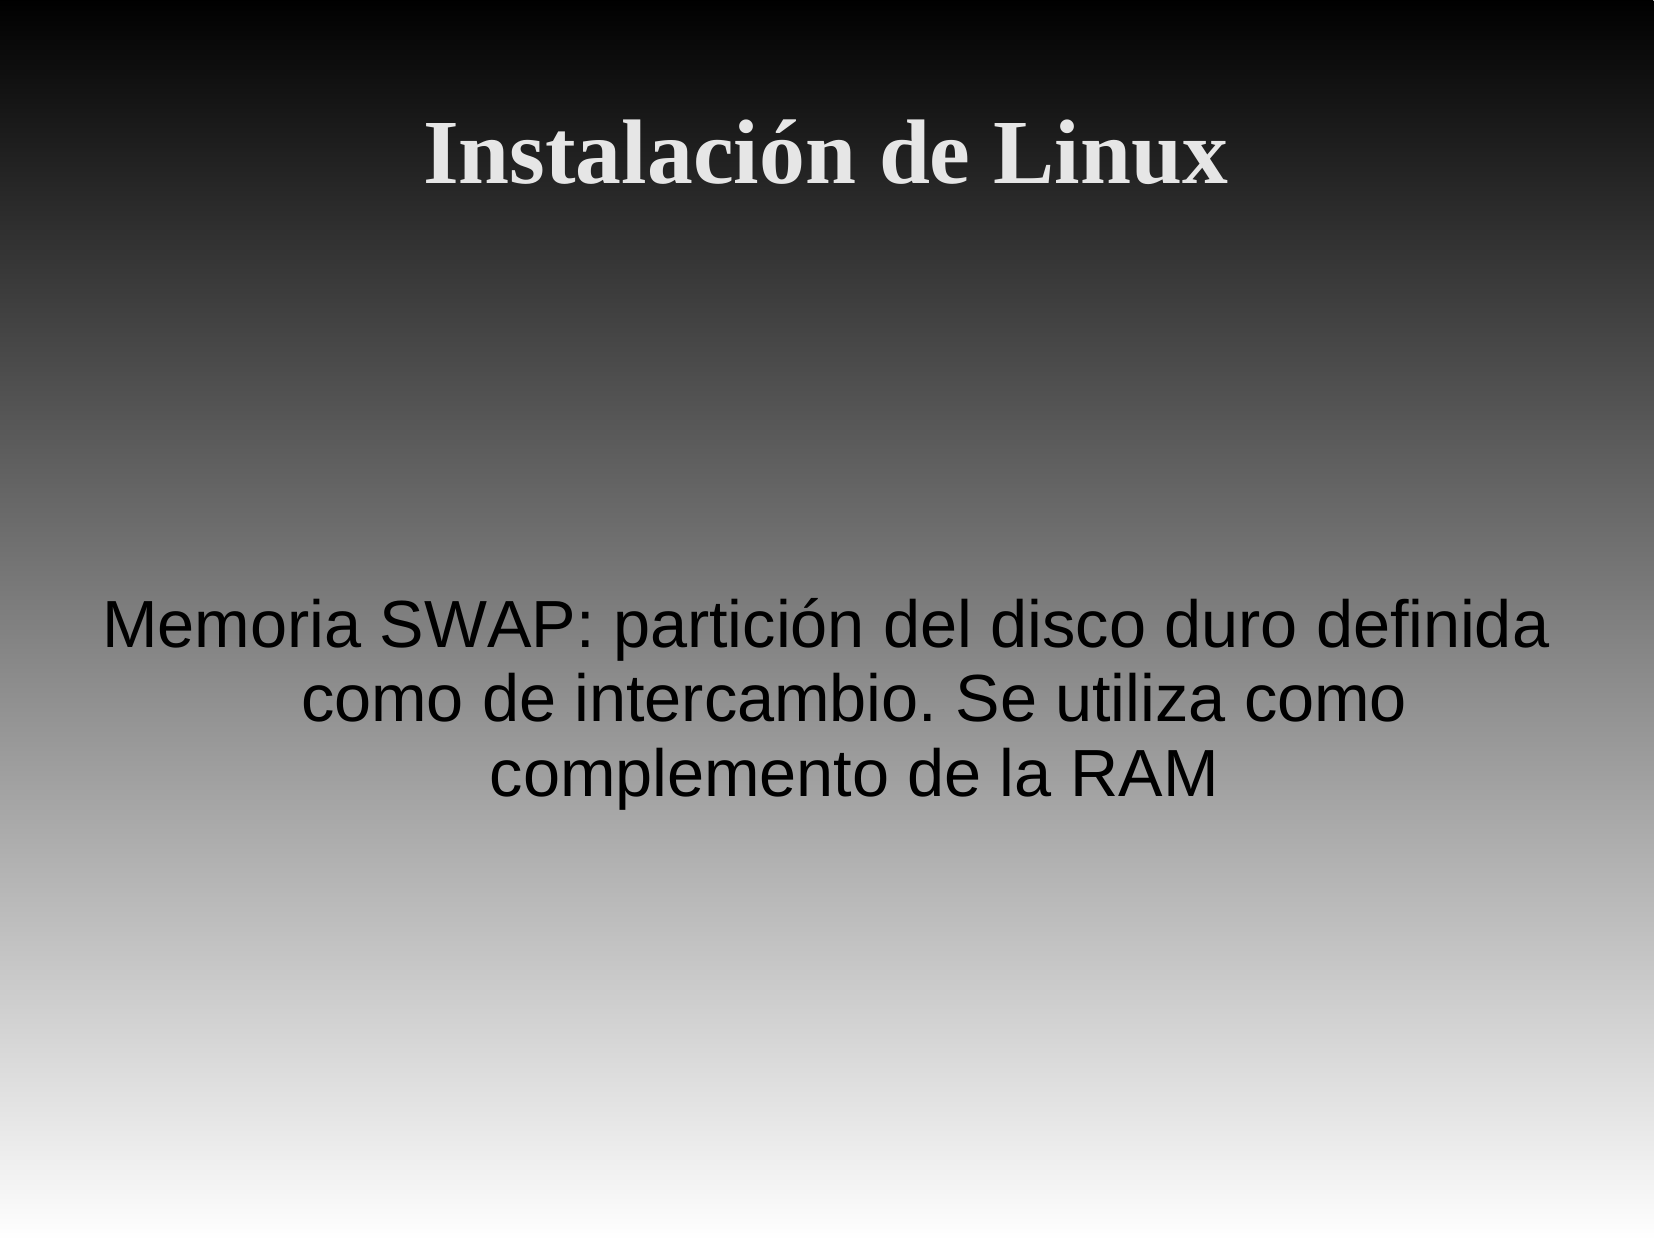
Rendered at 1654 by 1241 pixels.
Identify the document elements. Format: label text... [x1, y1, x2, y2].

title Instalación de Linux [82, 56, 1571, 249]
subtitle Memoria SWAP: partición del disco duro definida como de intercambio. Se utiliza como complemento de la RAM [82, 297, 1571, 1102]
